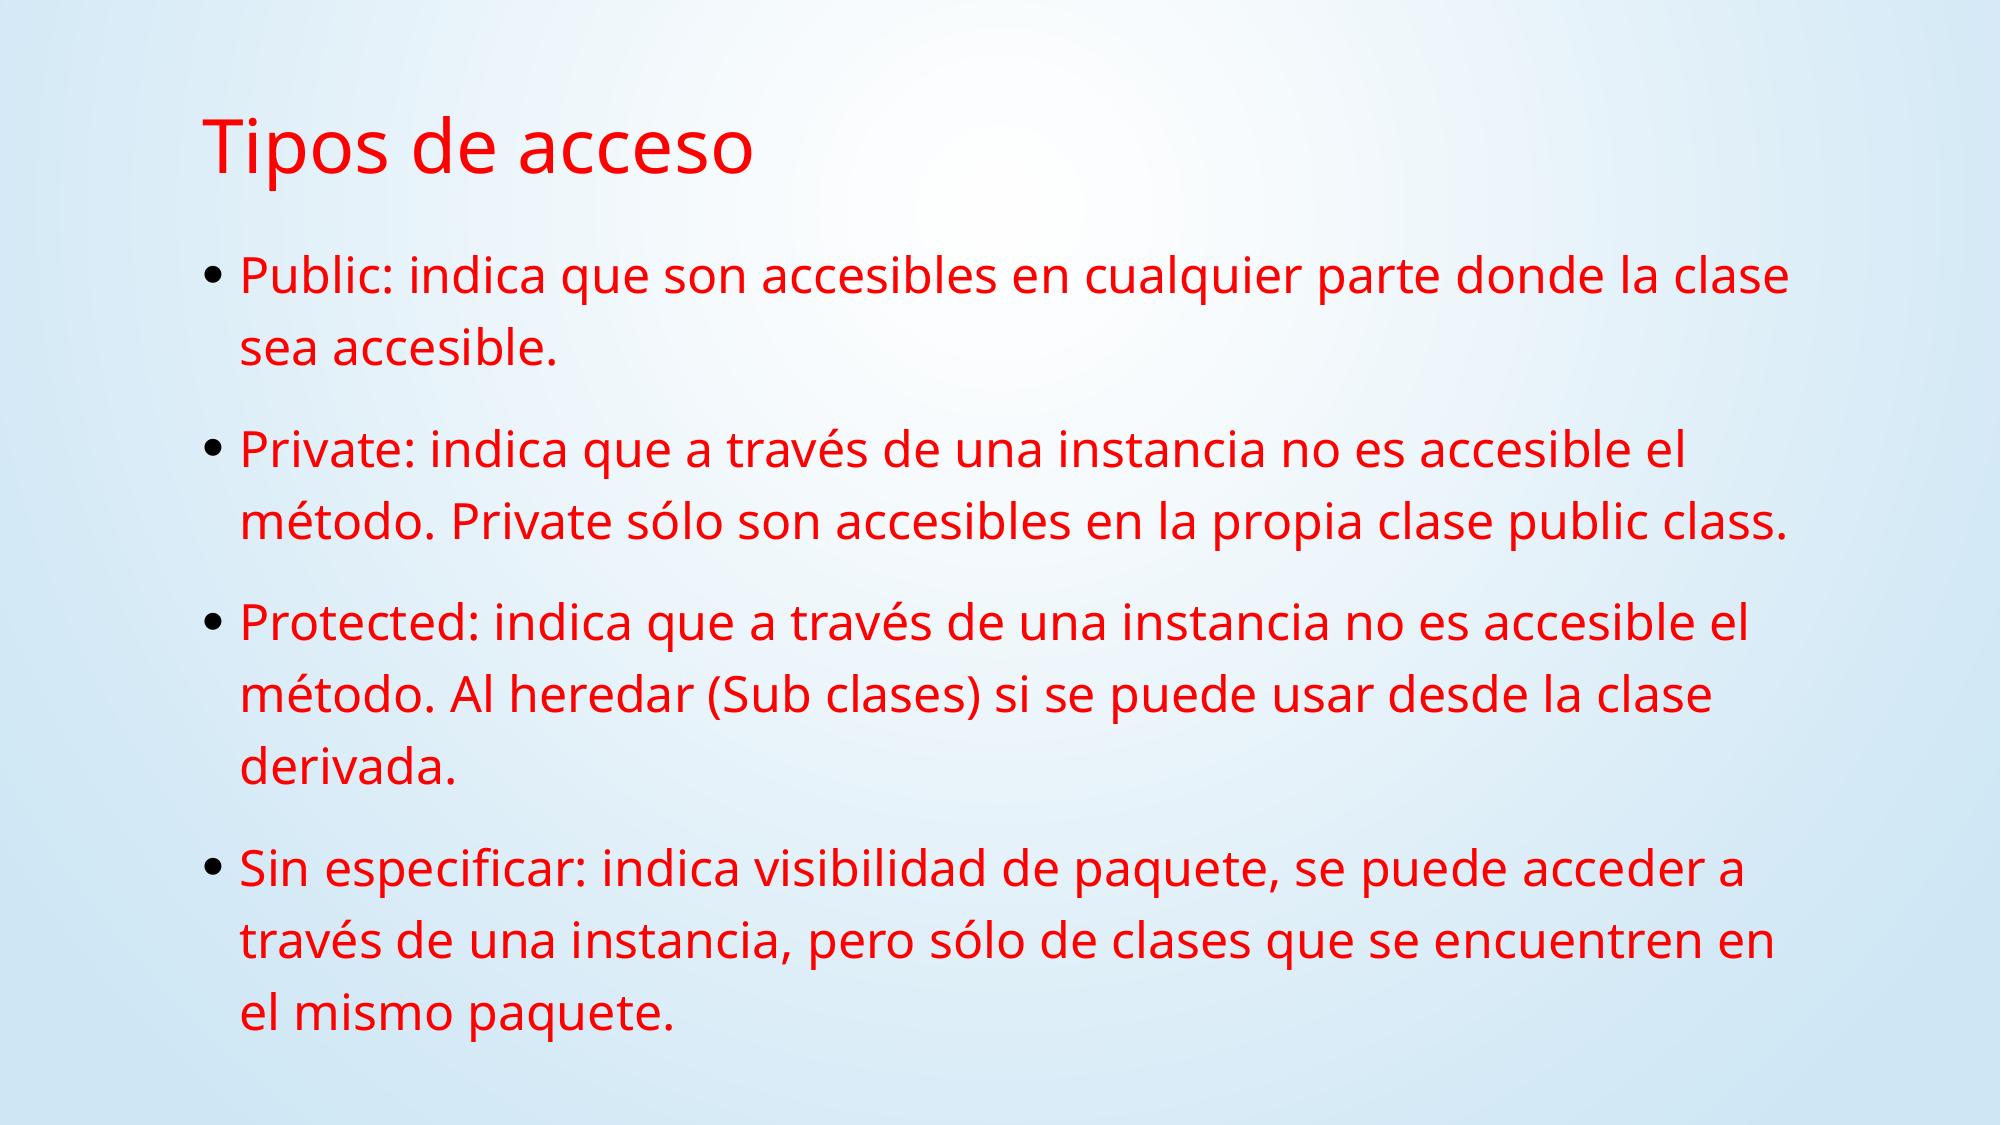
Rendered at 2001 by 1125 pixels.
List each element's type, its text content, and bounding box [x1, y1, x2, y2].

picture [0, 0, 2000, 1125]
list Public: indica que son accesibles en cualquier parte donde la clase sea accesible. Private: indica que a través de una instancia no es accesible el método. Private sólo son accesibles en la propia clase public class. Protected: indica que a través de una instancia no es accesible el método. Al heredar (Sub clases) si se puede usar desde la clase derivada. Sin especificar: indica visibilidad de paquete, se puede acceder a través de una instancia, pero sólo de clases que se encuentren en el mismo paquete. [187, 224, 1813, 806]
title Tipos de acceso [187, 101, 1813, 224]
